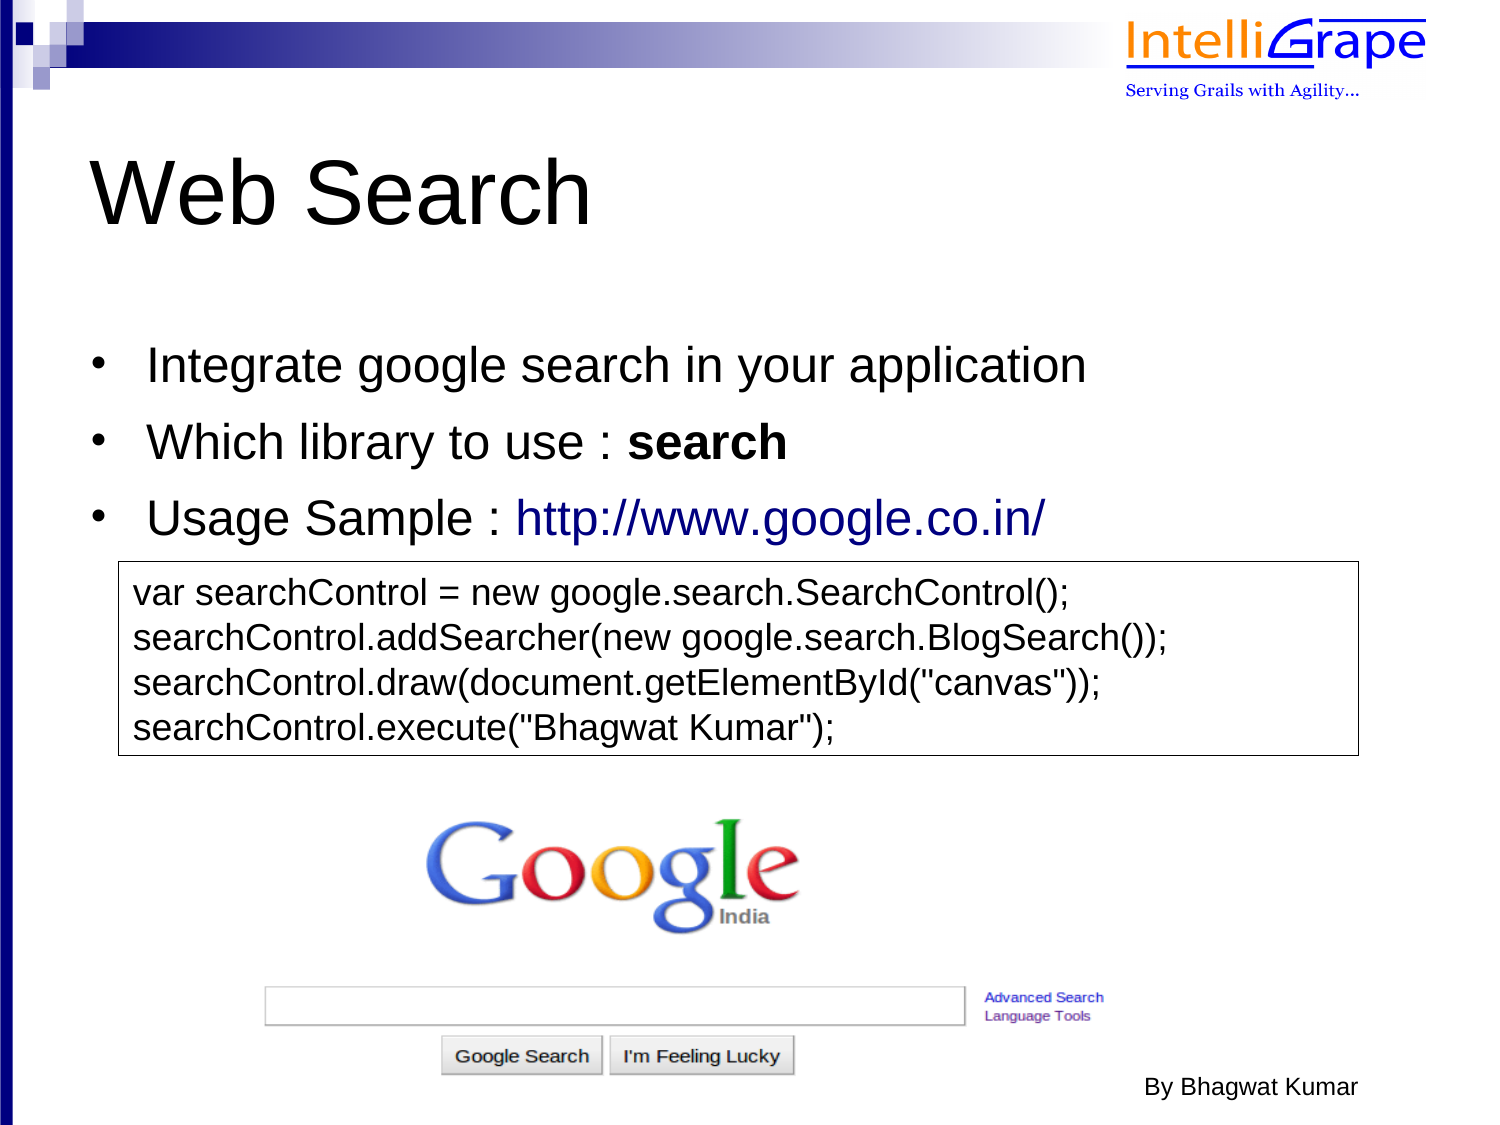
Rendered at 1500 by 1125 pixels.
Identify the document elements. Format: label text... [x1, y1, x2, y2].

text_box var searchControl = new google.search.SearchControl(); searchControl.addSearcher(new google.search.BlogSearch()); searchControl.draw(document.getElementById("canvas")); searchControl.execute("Bhagwat Kumar"); [118, 561, 1359, 756]
title Web Search [75, 67, 1425, 308]
picture [206, 797, 1123, 1097]
picture [1125, 12, 1426, 100]
list Integrate google search in your application Which library to use : search Usage Sample : http://www.google.co.in/ [75, 324, 1425, 562]
